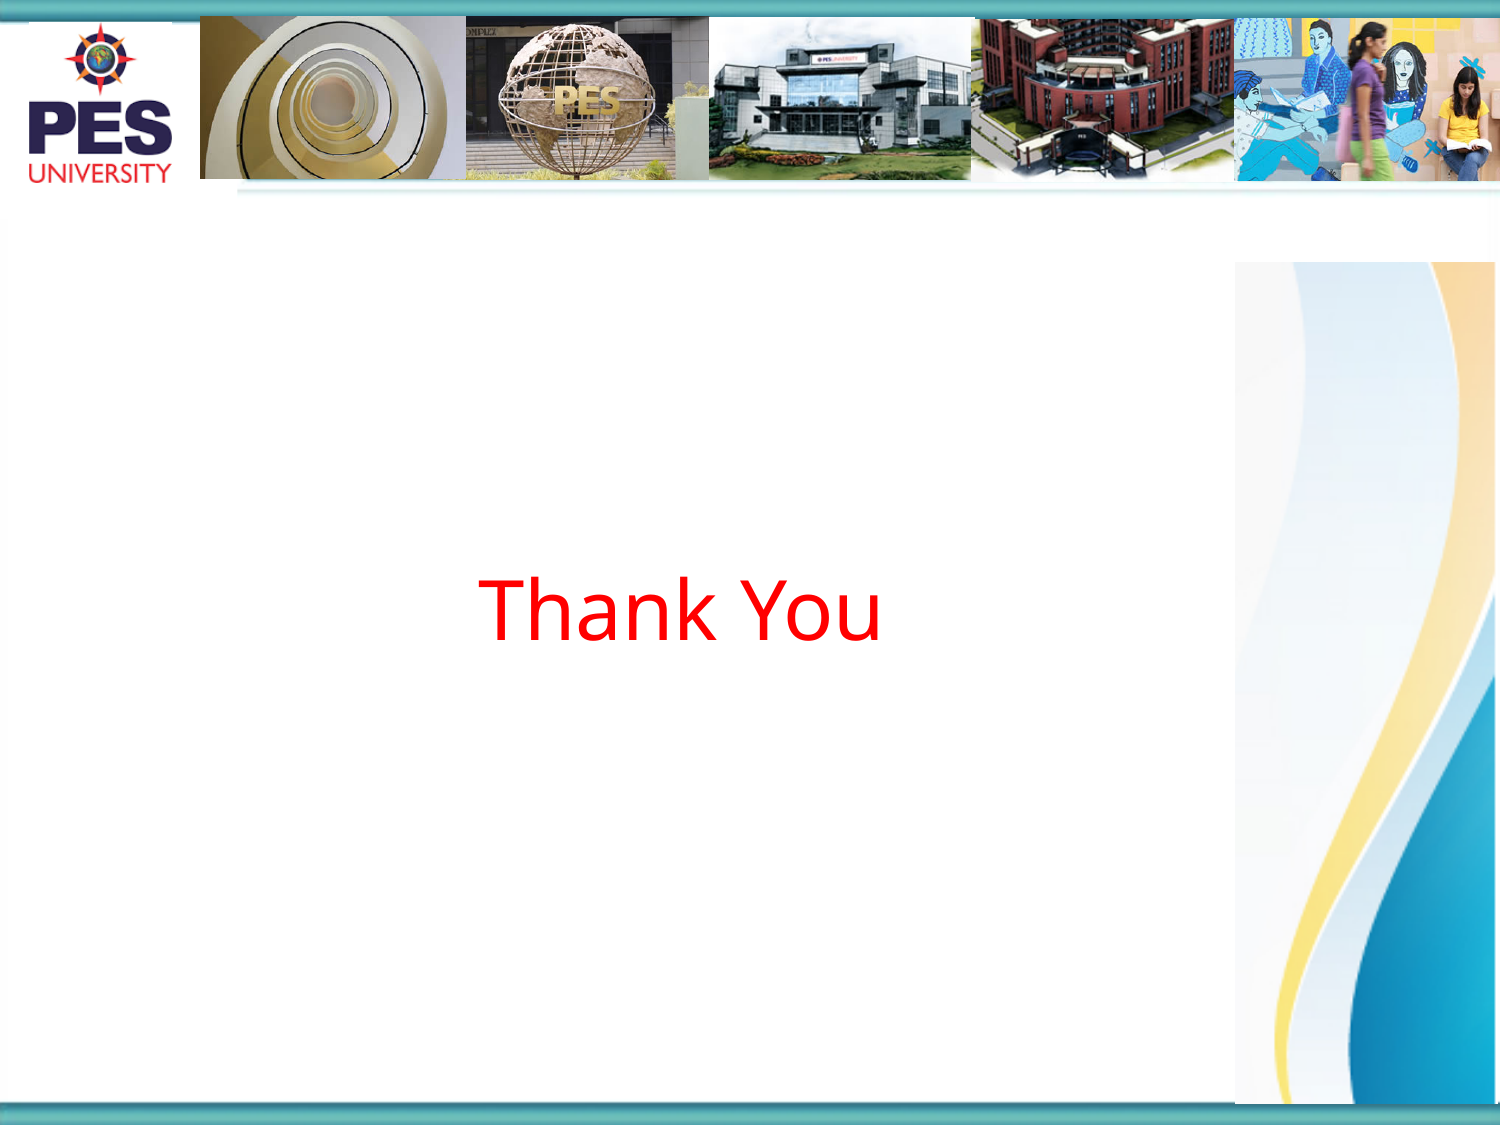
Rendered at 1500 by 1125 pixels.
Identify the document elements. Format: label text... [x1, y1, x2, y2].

picture [0, 0, 1500, 1125]
text_box Thank You [445, 549, 900, 665]
